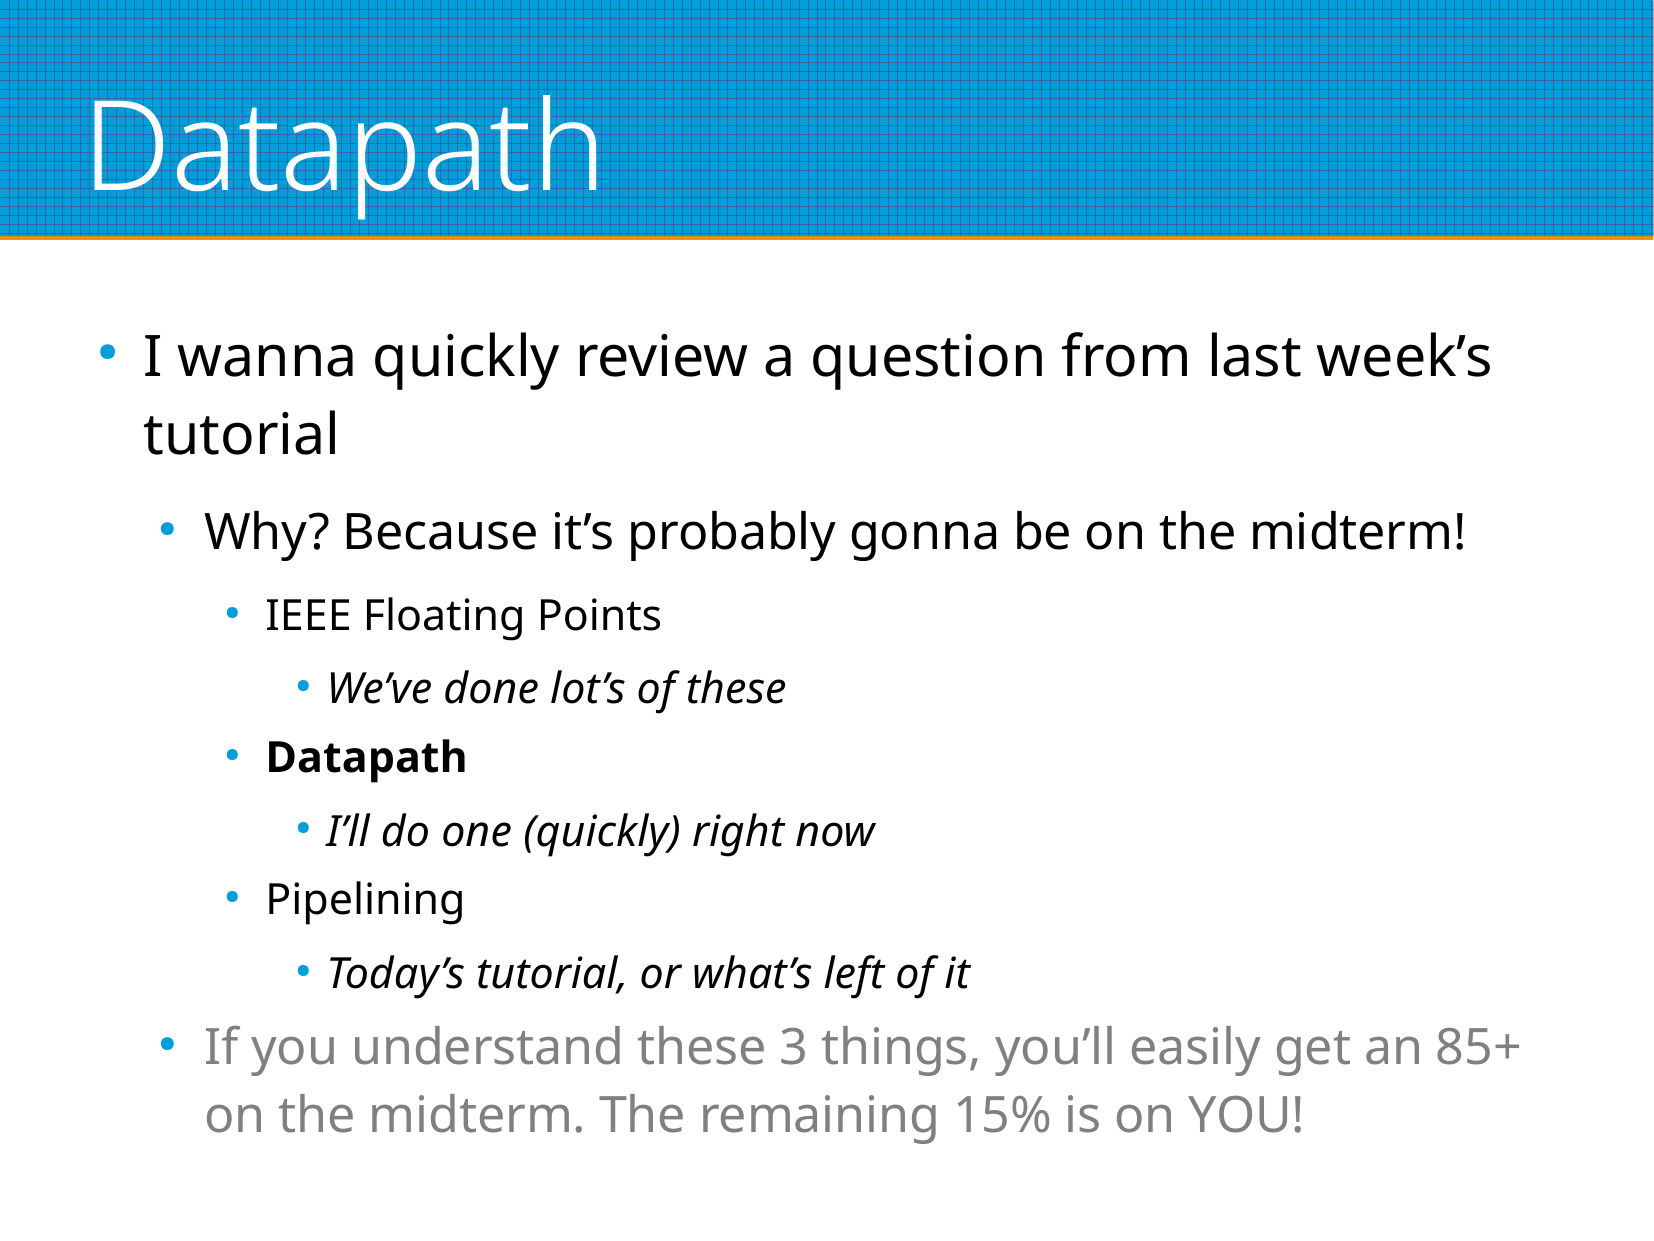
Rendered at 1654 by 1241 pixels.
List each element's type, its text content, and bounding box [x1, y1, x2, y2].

title Datapath [82, 19, 1571, 227]
list I wanna quickly review a question from last week’s tutorial Why? Because it’s probably gonna be on the midterm! IEEE Floating Points We’ve done lot’s of these Datapath I’ll do one (quickly) right now Pipelining Today’s tutorial, or what’s left of it If you understand these 3 things, you’ll easily get an 85+ on the midterm. The remaining 15% is on YOU! [82, 314, 1563, 1152]
